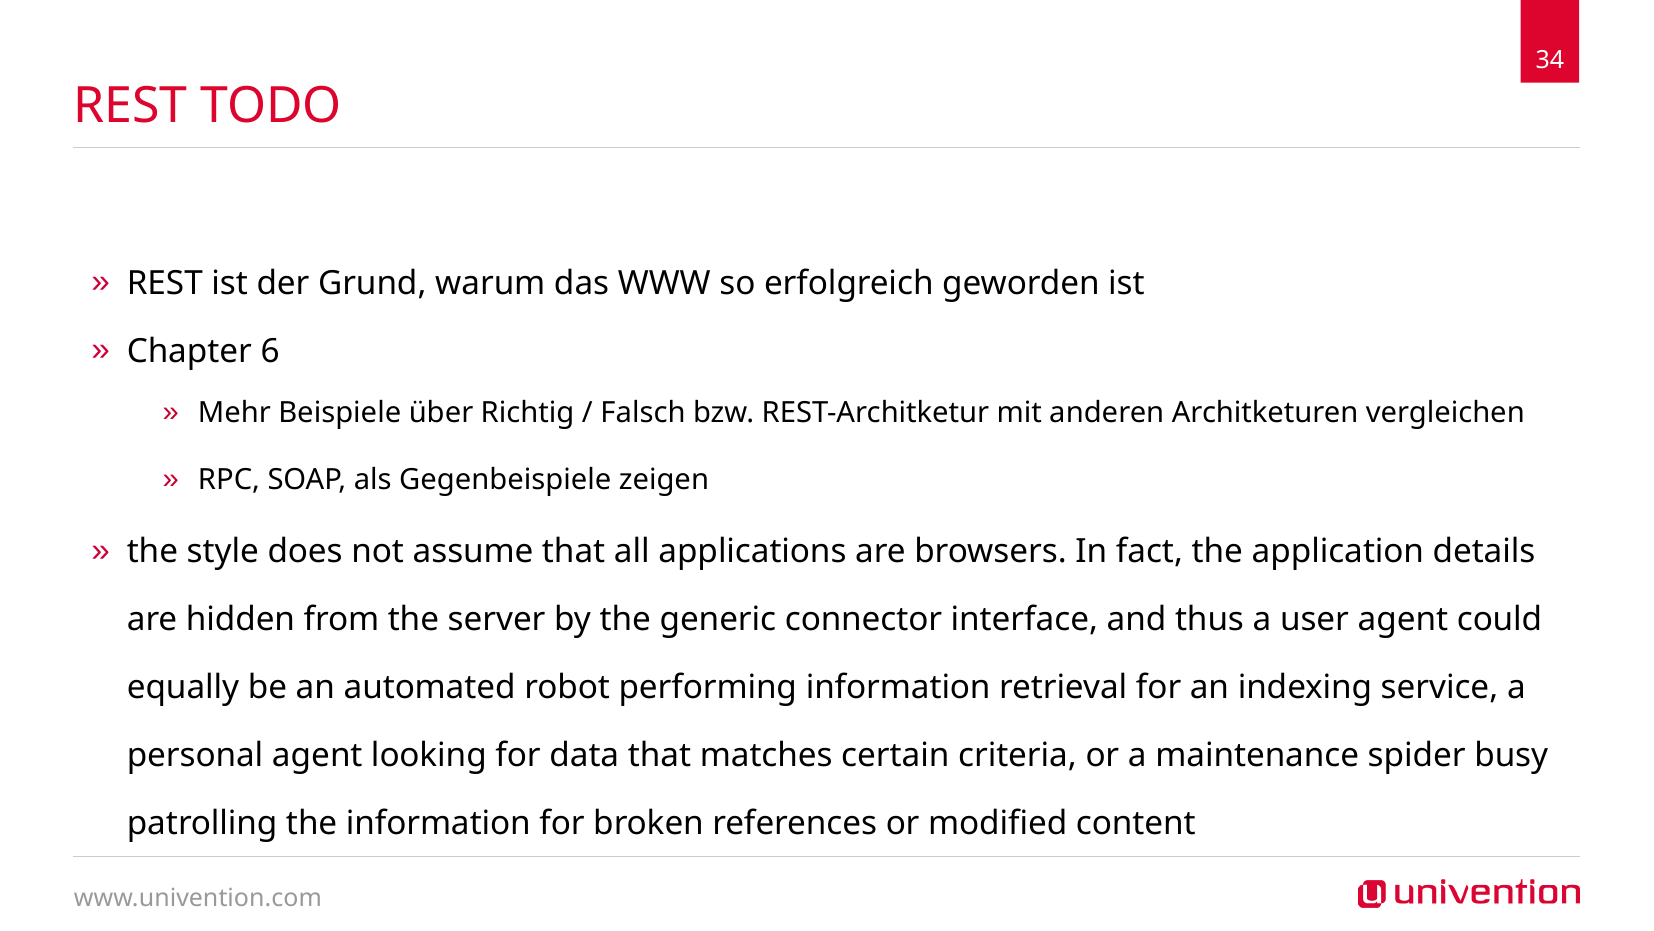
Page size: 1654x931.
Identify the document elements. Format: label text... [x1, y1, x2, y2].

picture [1358, 879, 1580, 908]
title REST TODO [73, 59, 1580, 148]
list REST ist der Grund, warum das WWW so erfolgreich geworden ist Chapter 6 Mehr Beispiele über Richtig / Falsch bzw. REST-Architketur mit anderen Architketuren vergleichen RPC, SOAP, als Gegenbeispiele zeigen the style does not assume that all applications are browsers. In fact, the application details are hidden from the server by the generic connector interface, and thus a user agent could equally be an automated robot performing information retrieval for an indexing service, a personal agent looking for data that matches certain criteria, or a maintenance spider busy patrolling the information for broken references or modified content [73, 236, 1580, 827]
